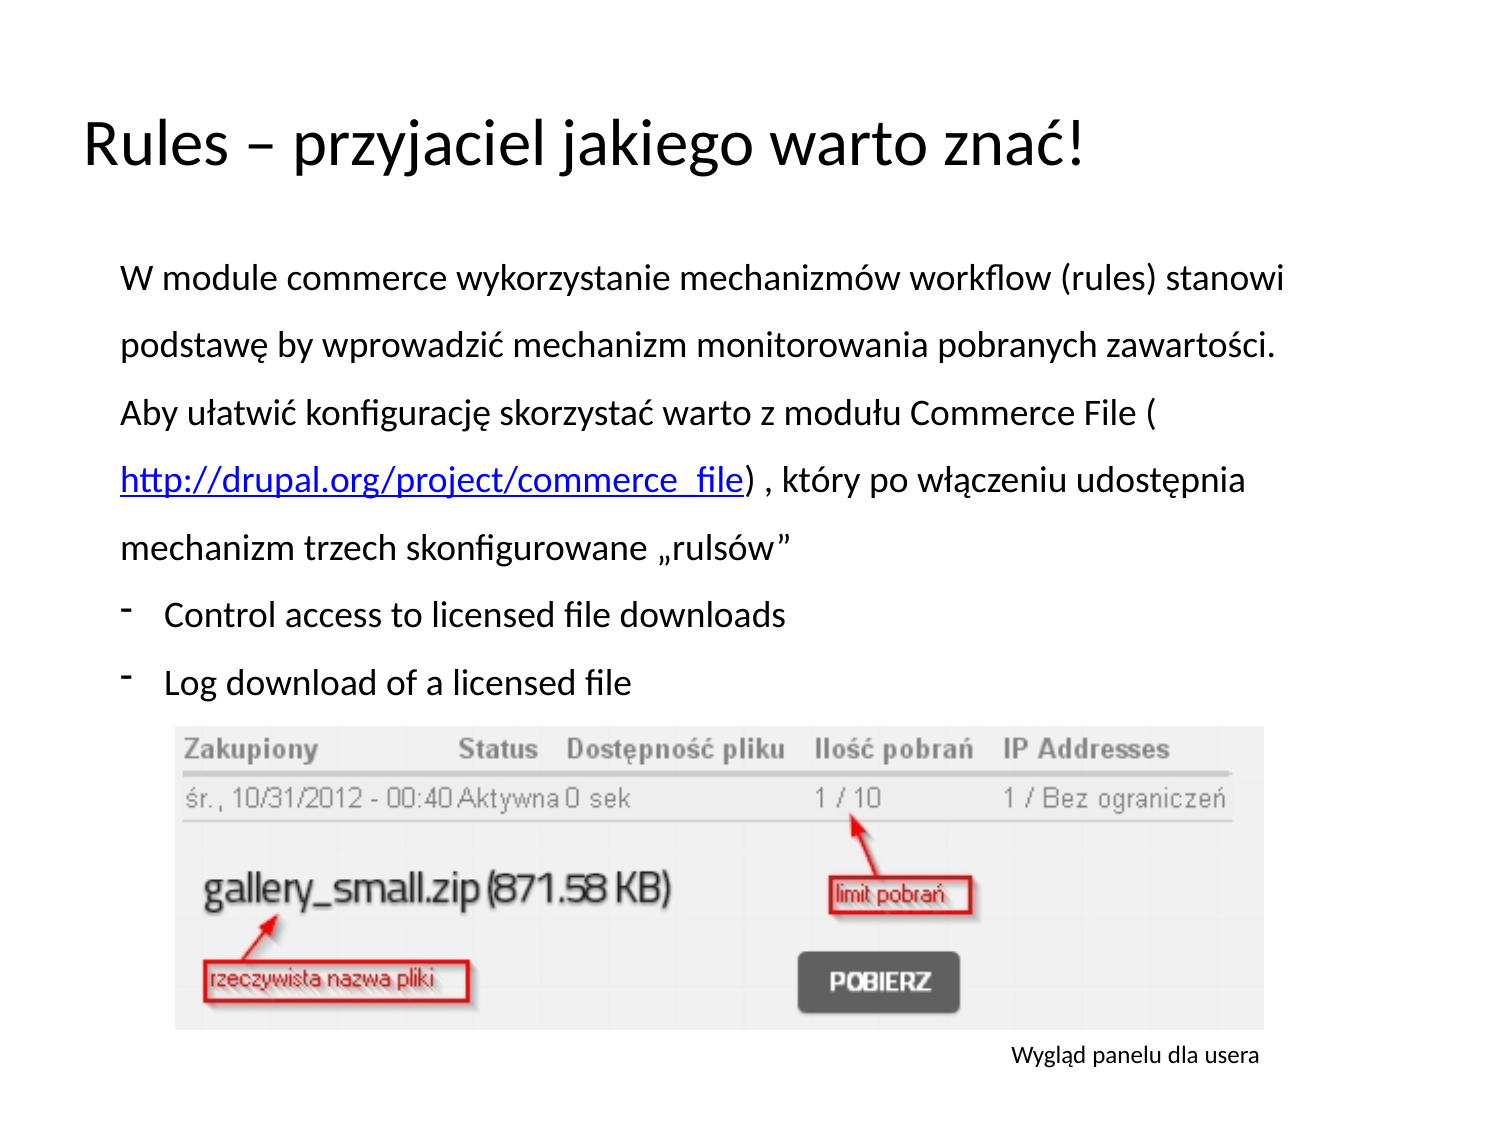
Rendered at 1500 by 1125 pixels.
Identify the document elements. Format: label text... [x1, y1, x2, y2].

picture [175, 726, 1264, 1030]
text_box Wygląd panelu dla usera [996, 1031, 1276, 1077]
text_box Rules – przyjaciel jakiego warto znać! [69, 91, 1383, 187]
text_box W module commerce wykorzystanie mechanizmów workflow (rules) stanowi podstawę by wprowadzić mechanizm monitorowania pobranych zawartości. Aby ułatwić konfigurację skorzystać warto z modułu Commerce File (http://drupal.org/project/commerce_file) , który po włączeniu udostępnia mechanizm trzech skonfigurowane „rulsów” Control access to licensed file downloads Log download of a licensed file [105, 222, 1383, 845]
